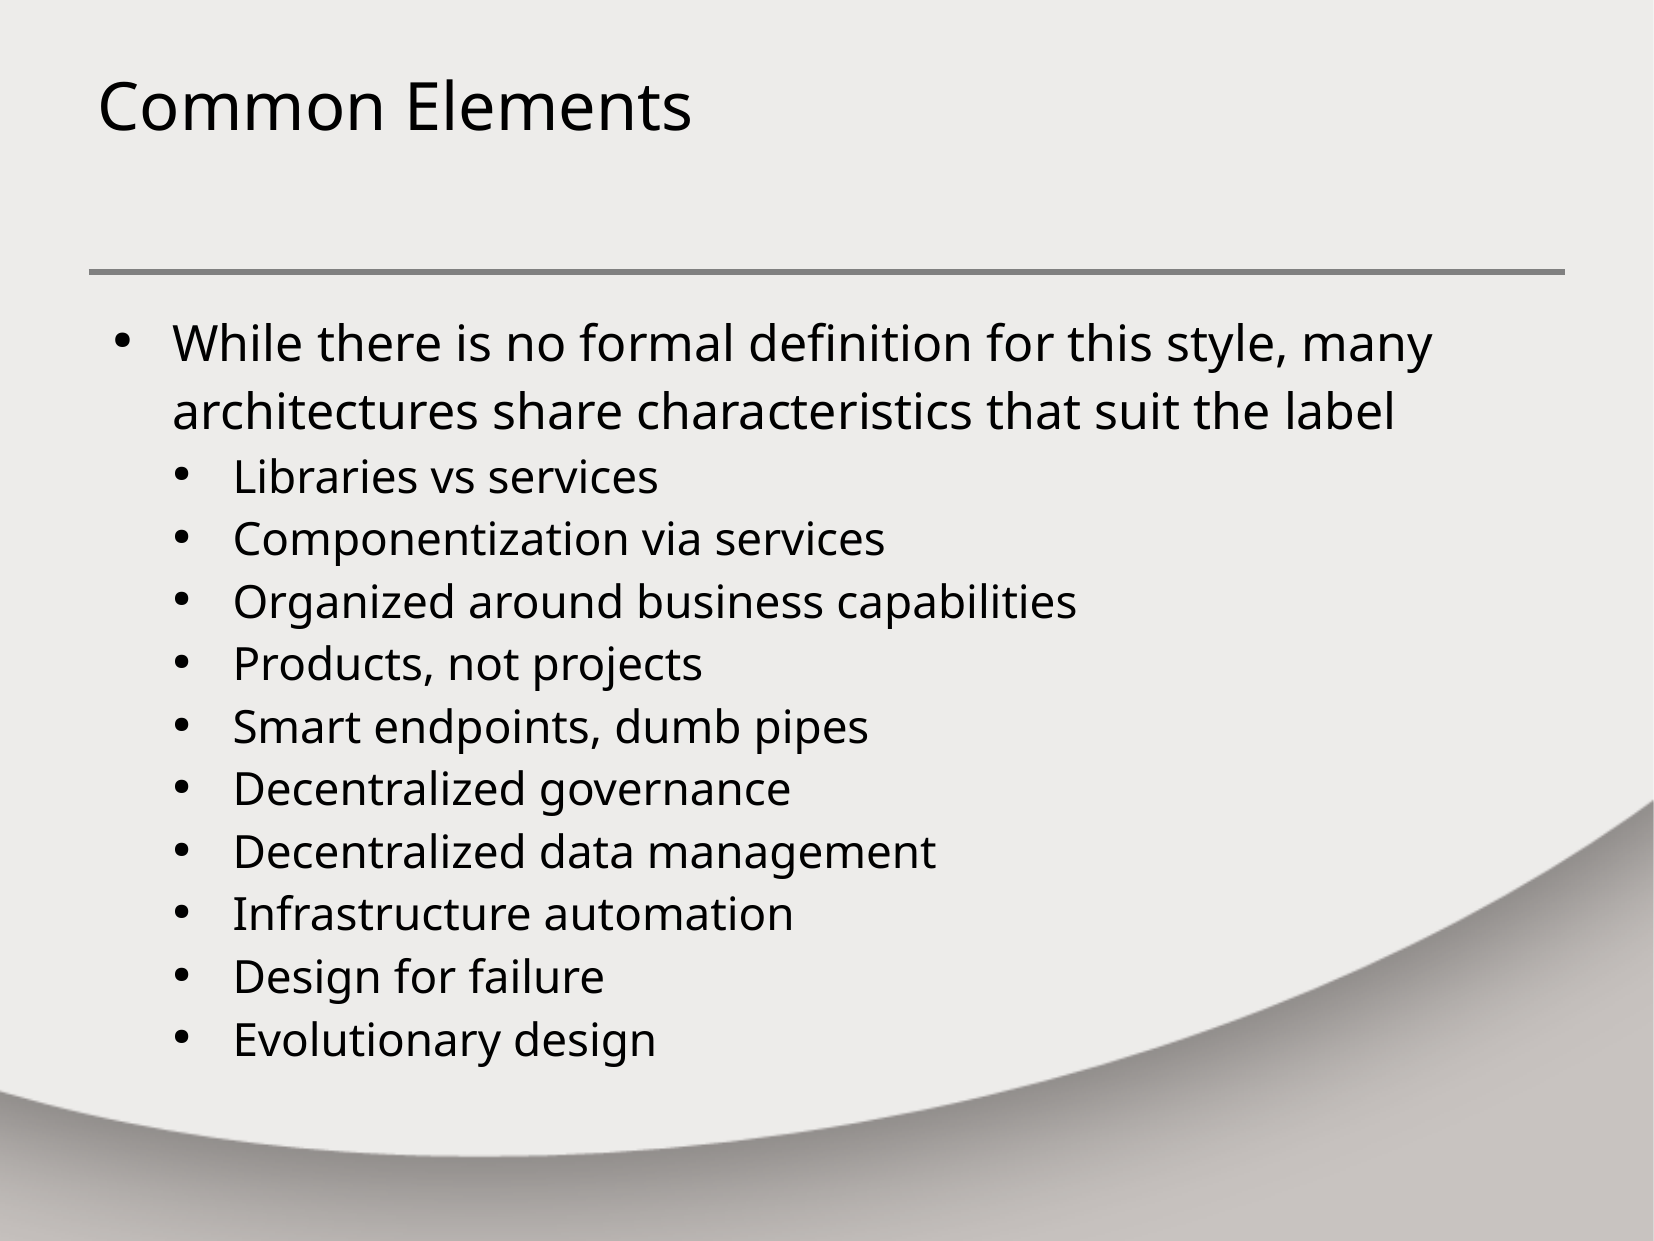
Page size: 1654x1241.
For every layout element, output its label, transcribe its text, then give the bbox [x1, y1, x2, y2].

text_box While there is no formal definition for this style, many architectures share characteristics that suit the label Libraries vs services Componentization via services Organized around business capabilities Products, not projects Smart endpoints, dumb pipes Decentralized governance Decentralized data management Infrastructure automation Design for failure Evolutionary design [97, 300, 1561, 1163]
title Common Elements [97, 75, 1561, 226]
picture [0, 0, 1654, 1241]
